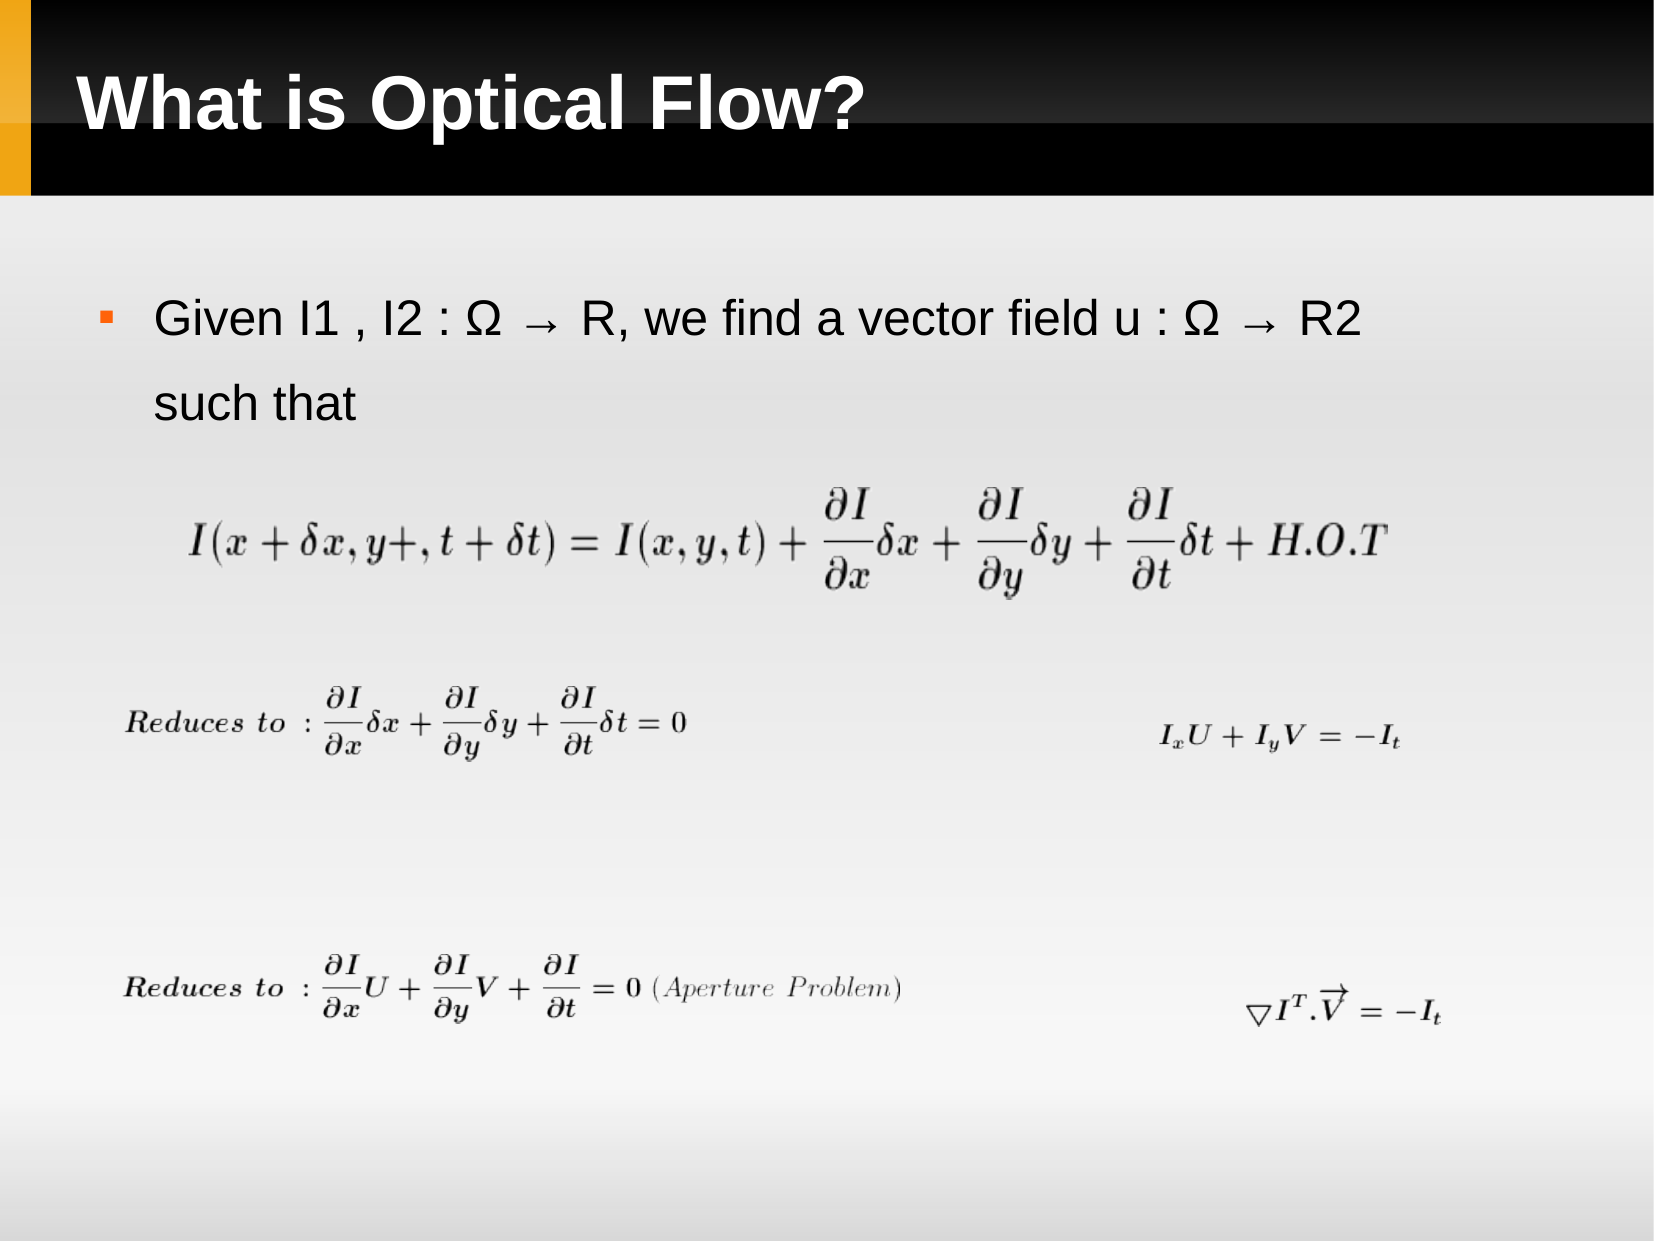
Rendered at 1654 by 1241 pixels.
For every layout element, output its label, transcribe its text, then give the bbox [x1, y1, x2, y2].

list Given I1 , I2 : Ω → R, we find a vector field u : Ω → R2 such that [82, 290, 1571, 1109]
picture [0, 0, 1654, 1241]
title What is Optical Flow? [76, 0, 1565, 208]
